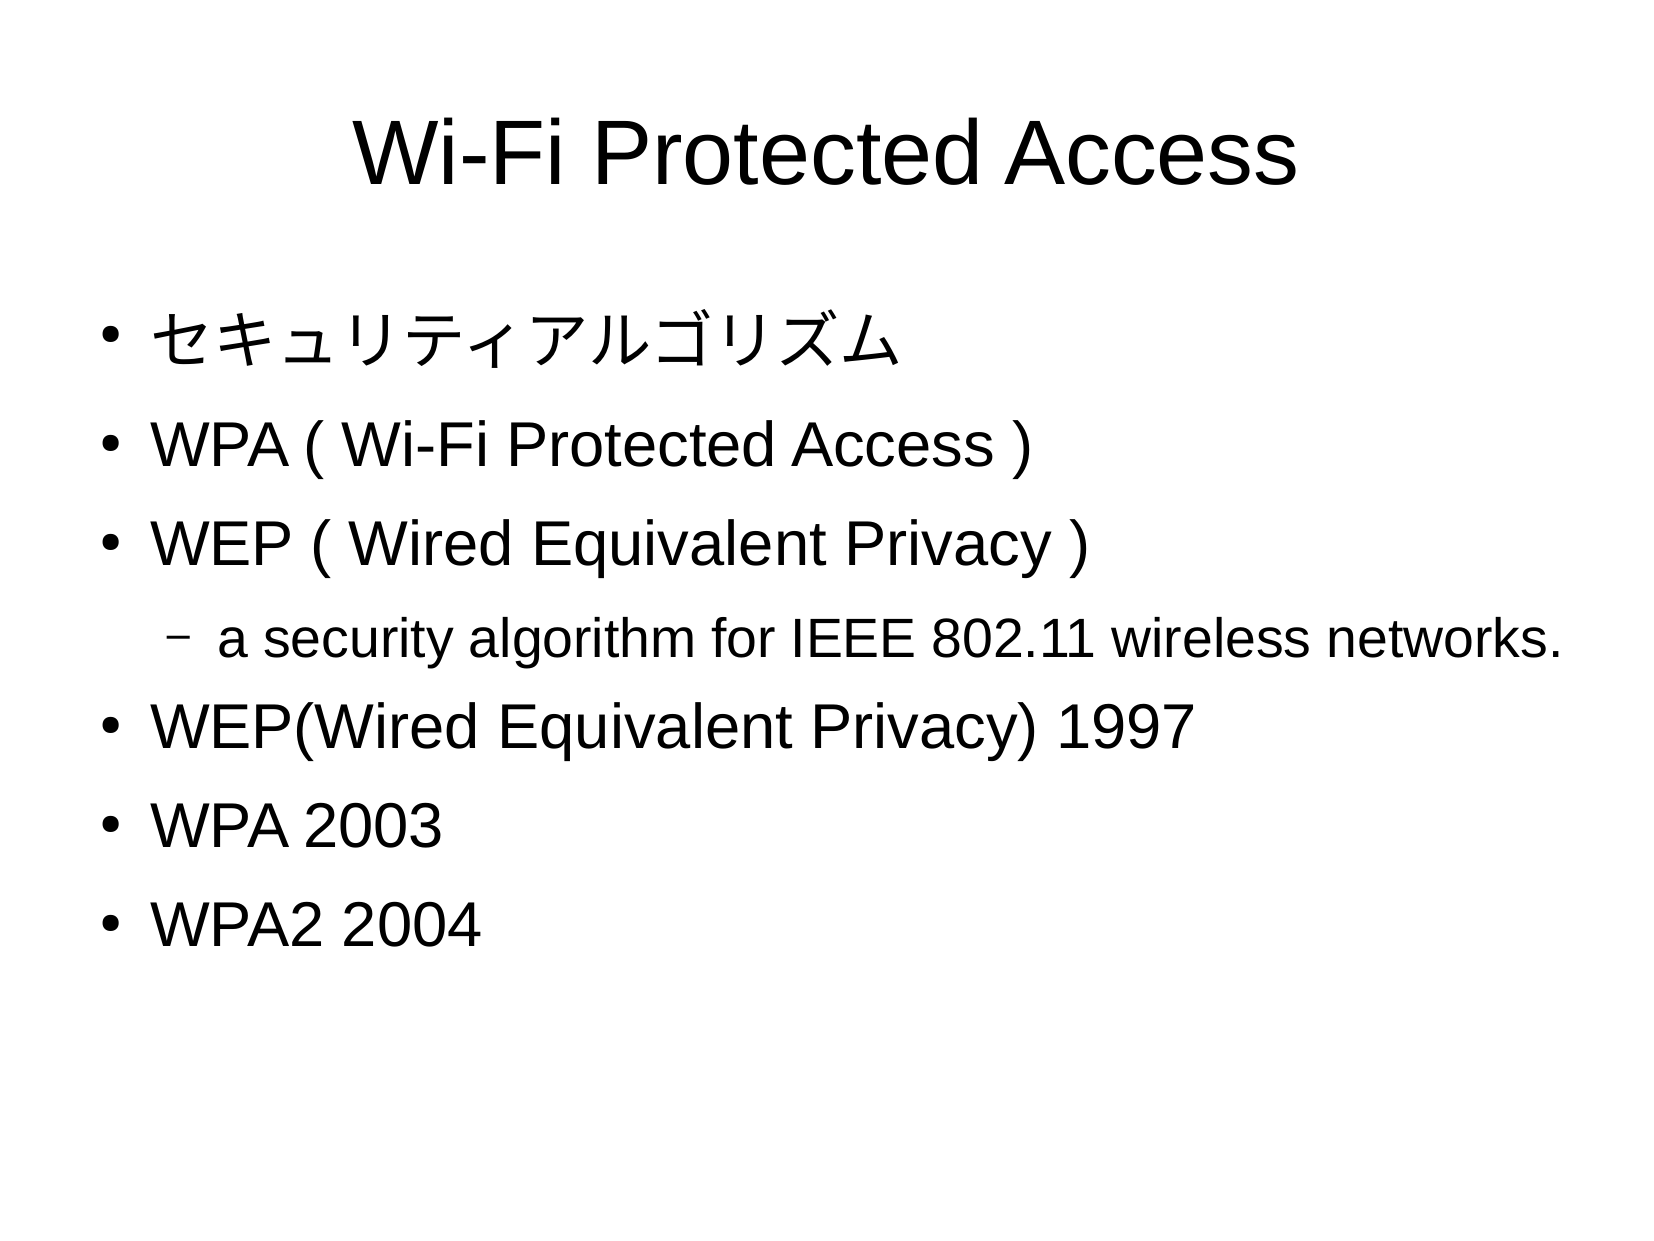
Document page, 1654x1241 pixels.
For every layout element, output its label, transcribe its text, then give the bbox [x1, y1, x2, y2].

title Wi-Fi Protected Access [82, 49, 1571, 257]
list セキュリティアルゴリズム WPA ( Wi-Fi Protected Access ) WEP ( Wired Equivalent Privacy ) a security algorithm for IEEE 802.11 wireless networks. WEP(Wired Equivalent Privacy) 1997 WPA 2003 WPA2 2004 [82, 290, 1571, 1010]
